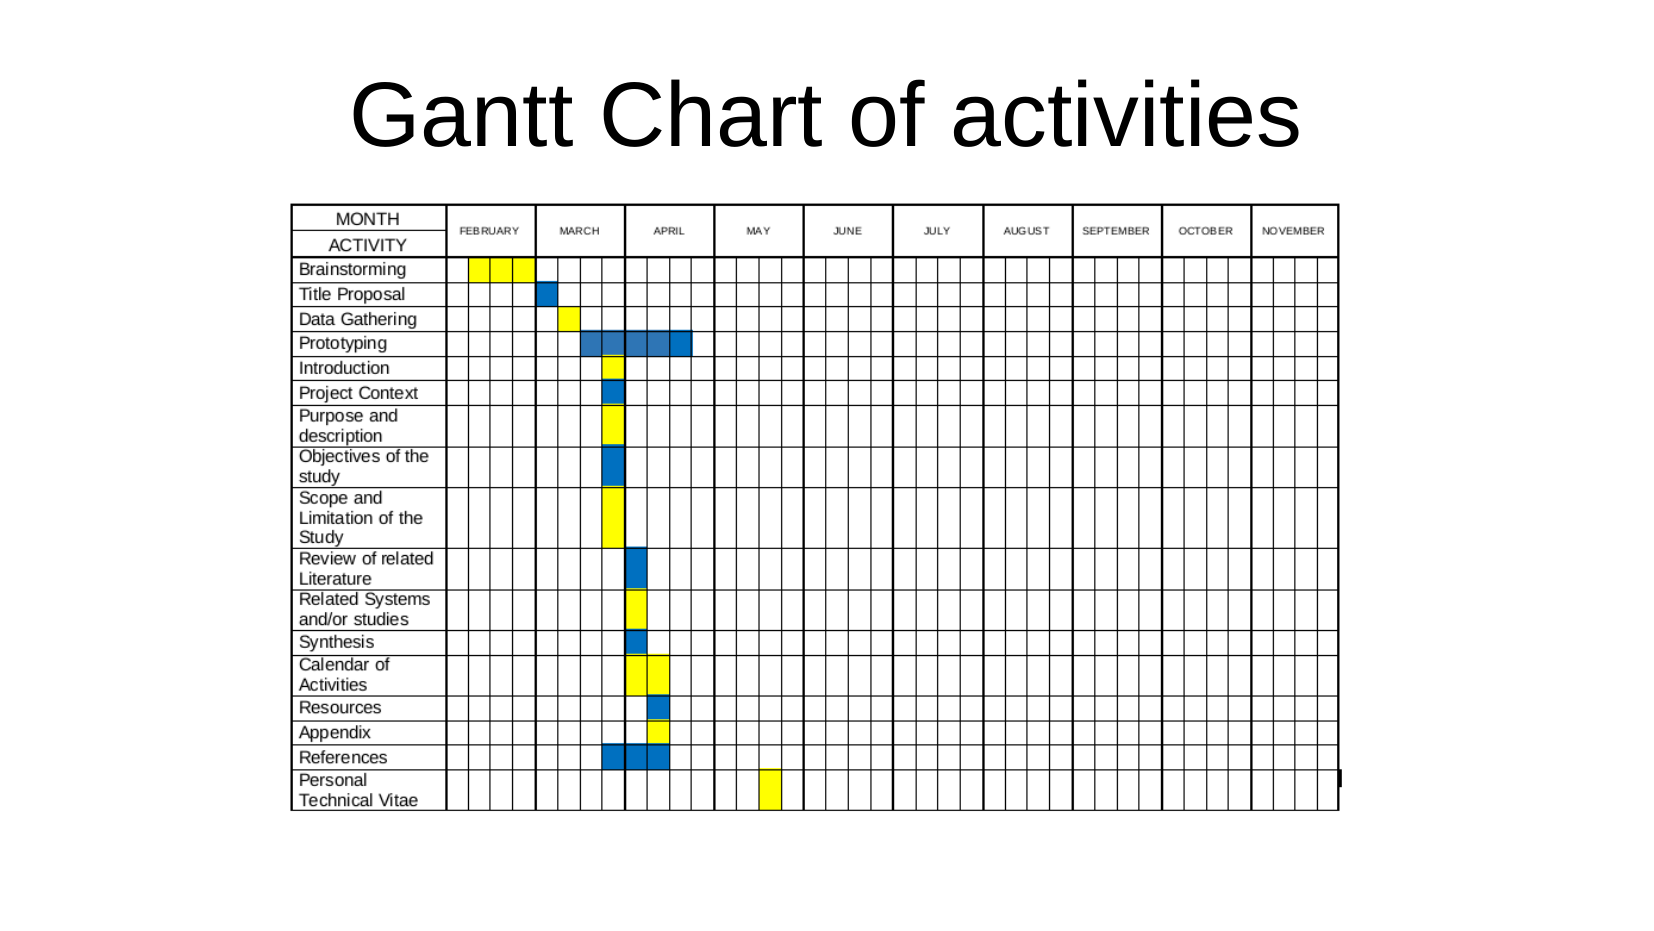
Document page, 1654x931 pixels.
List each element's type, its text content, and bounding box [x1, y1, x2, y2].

title Gantt Chart of activities [82, 37, 1571, 193]
picture [262, 187, 1361, 817]
